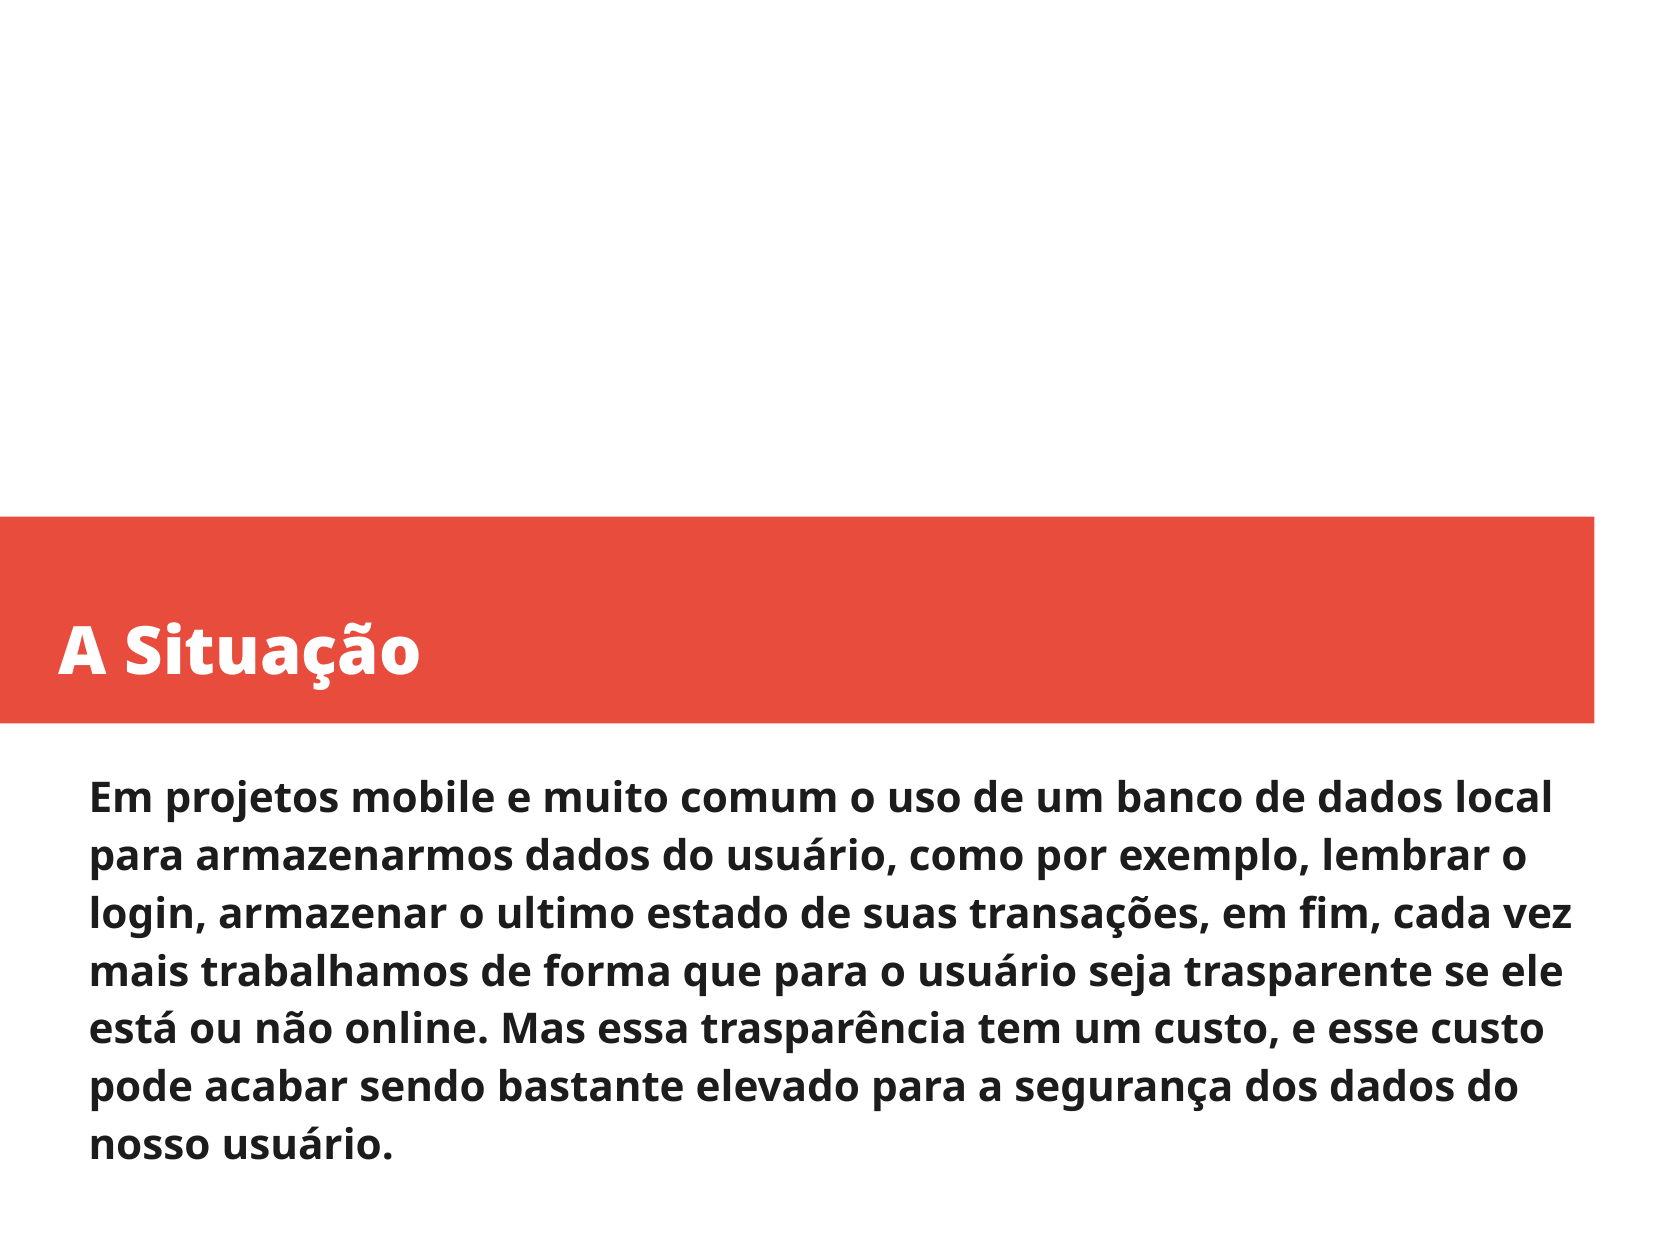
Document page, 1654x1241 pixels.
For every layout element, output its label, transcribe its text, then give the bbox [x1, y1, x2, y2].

list Em projetos mobile e muito comum o uso de um banco de dados local para armazenarmos dados do usuário, como por exemplo, lembrar o login, armazenar o ultimo estado de suas transações, em fim, cada vez mais trabalhamos de forma que para o usuário seja trasparente se ele está ou não online. Mas essa trasparência tem um custo, e esse custo pode acabar sendo bastante elevado para a segurança dos dados do nosso usuário. [88, 767, 1595, 1182]
title A Situação [59, 546, 1595, 694]
